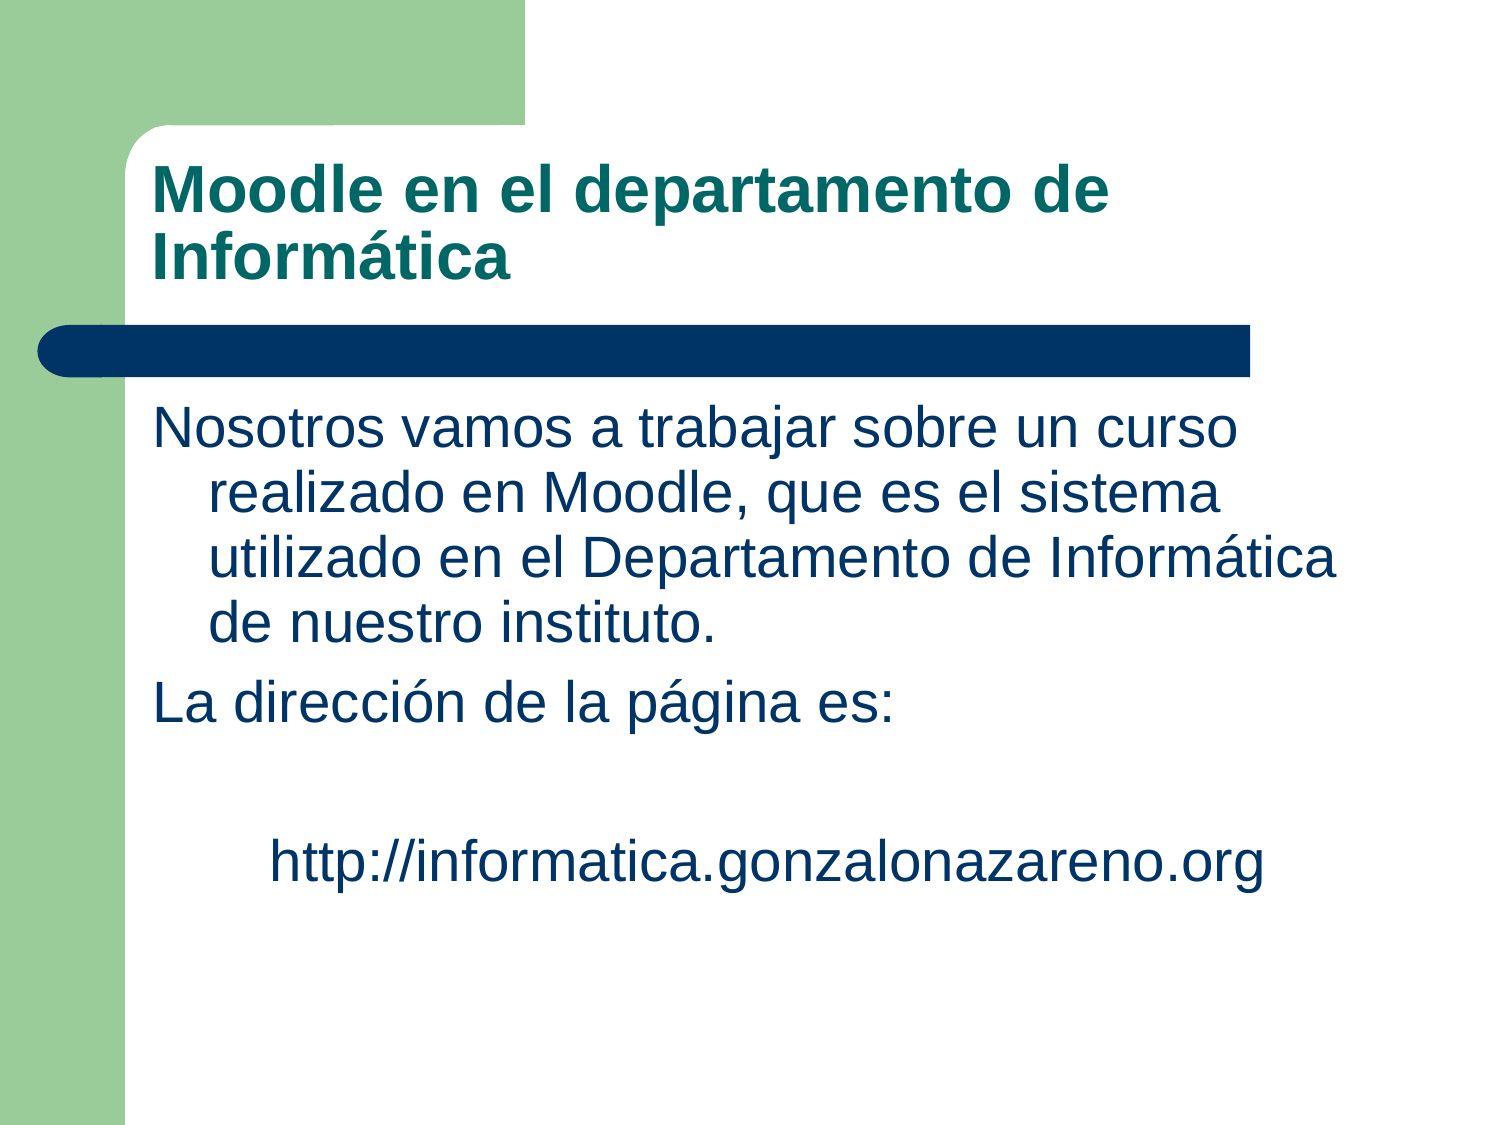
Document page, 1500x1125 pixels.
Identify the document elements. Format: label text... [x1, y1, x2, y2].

title Moodle en el departamento de Informática [136, 136, 1414, 301]
list Nosotros vamos a trabajar sobre un curso realizado en Moodle, que es el sistema utilizado en el Departamento de Informática de nuestro instituto. La dirección de la página es: http://informatica.gonzalonazareno.org [137, 387, 1400, 999]
